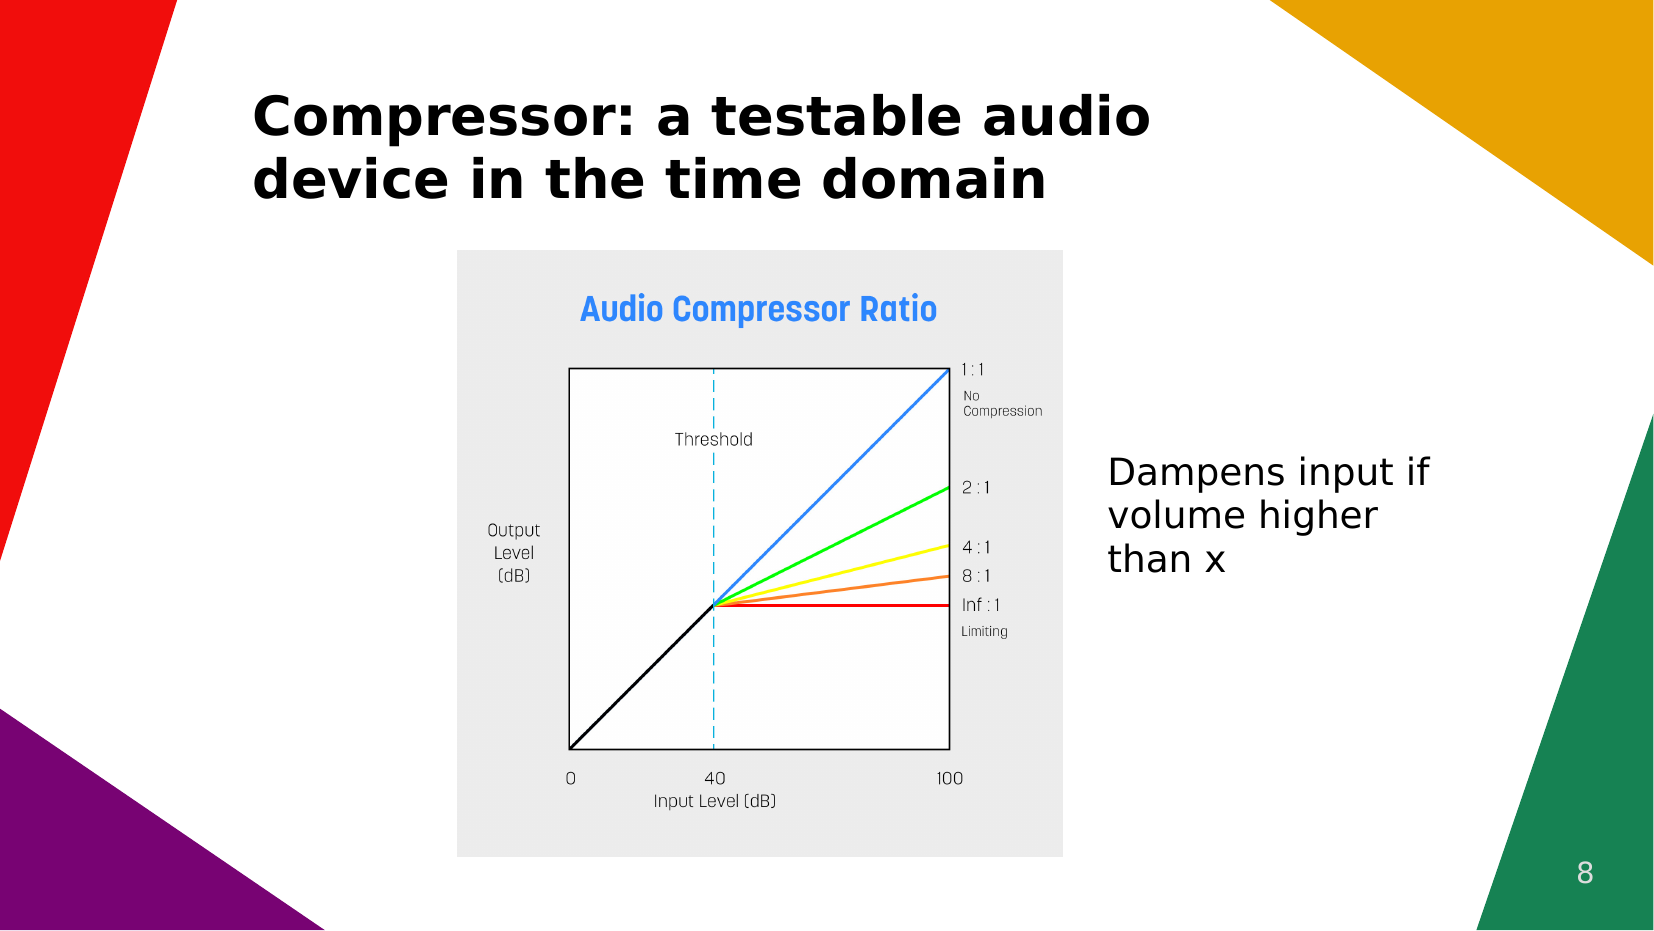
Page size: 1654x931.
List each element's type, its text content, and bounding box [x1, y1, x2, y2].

text_box Compressor: a testable audio device in the time domain [237, 77, 1301, 219]
picture [457, 250, 1063, 857]
text_box Dampens input if volume higher than x [1092, 442, 1446, 589]
